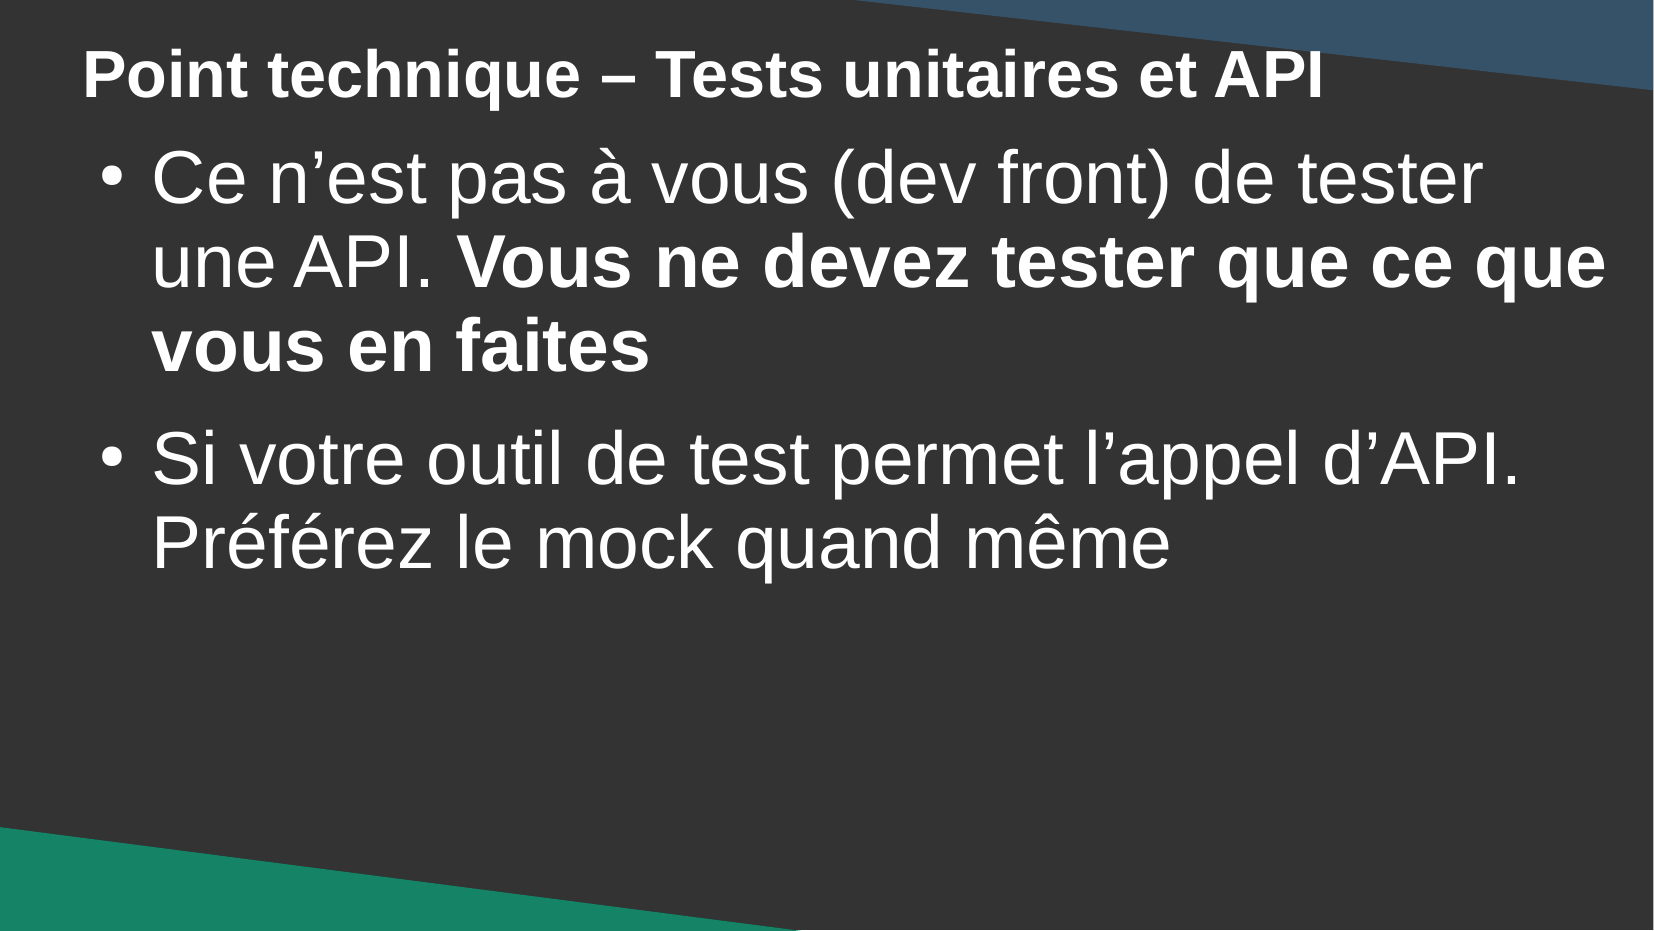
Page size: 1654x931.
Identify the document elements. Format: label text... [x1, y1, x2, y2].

text_box [853, 0, 1653, 91]
text_box [0, 827, 802, 931]
list Ce n’est pas à vous (dev front) de tester une API. Vous ne devez tester que ce que vous en faites Si votre outil de test permet l’appel d’API. Préférez le mock quand même [80, 135, 1620, 745]
title Point technique – Tests unitaires et API [82, 37, 1571, 122]
